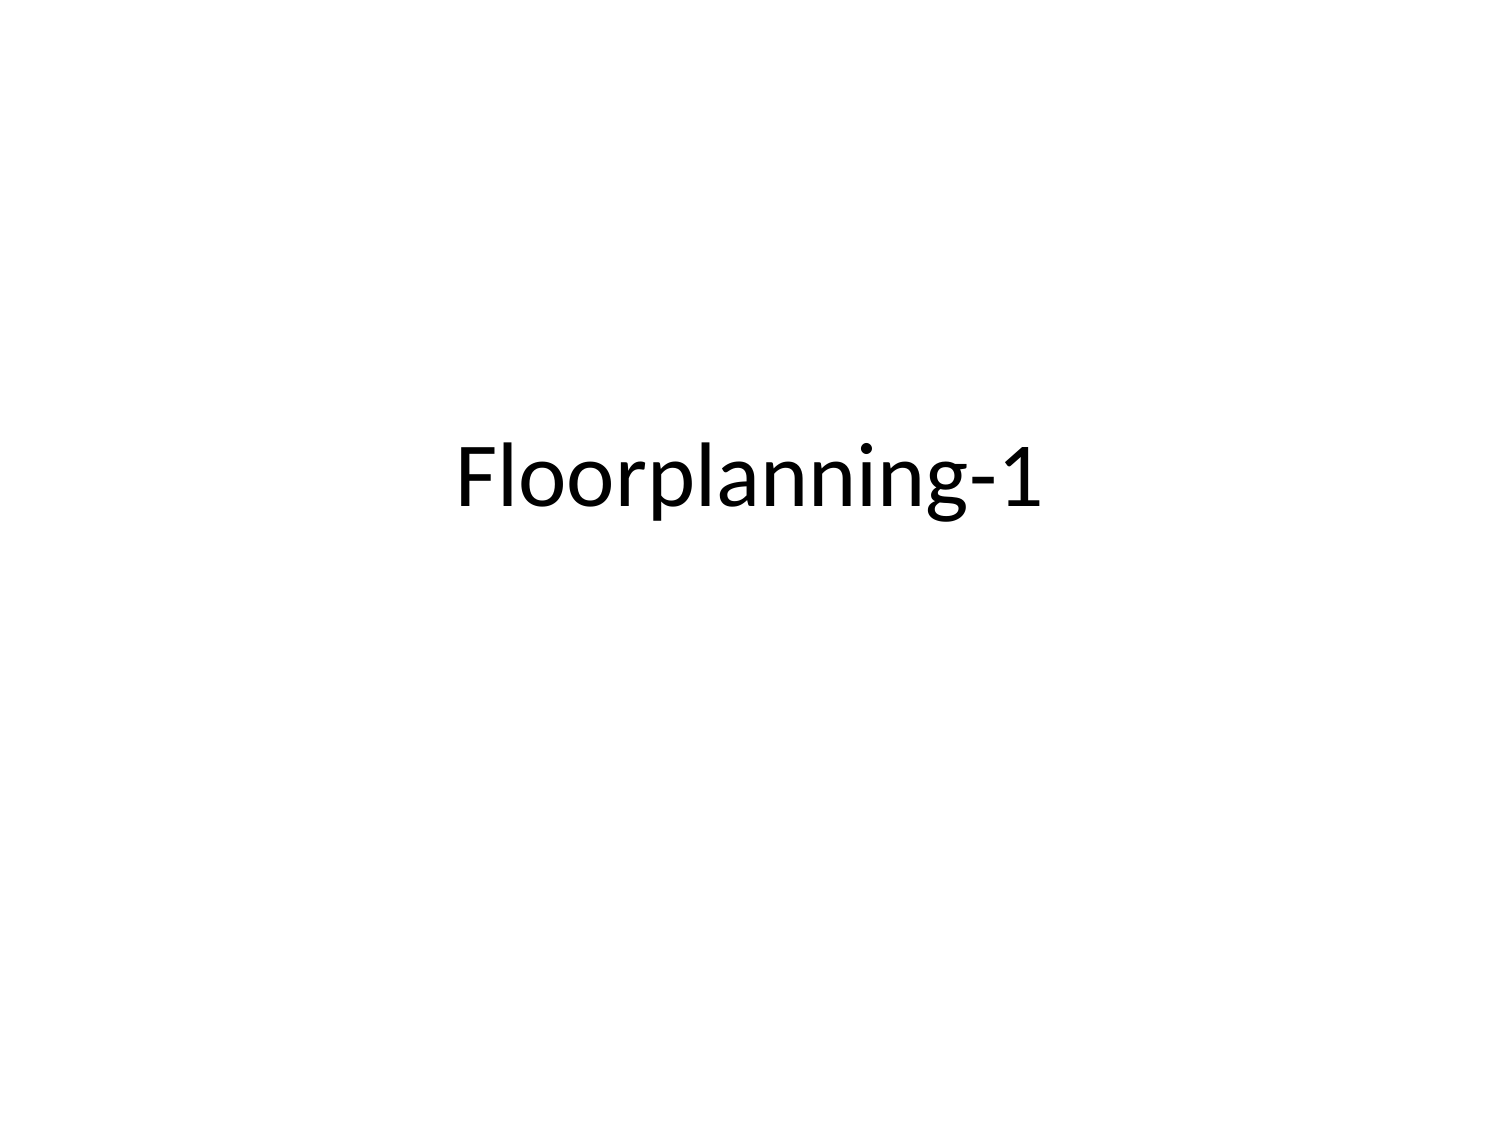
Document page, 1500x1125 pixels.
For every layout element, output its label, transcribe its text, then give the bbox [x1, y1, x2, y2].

title Floorplanning-1 [112, 349, 1388, 591]
